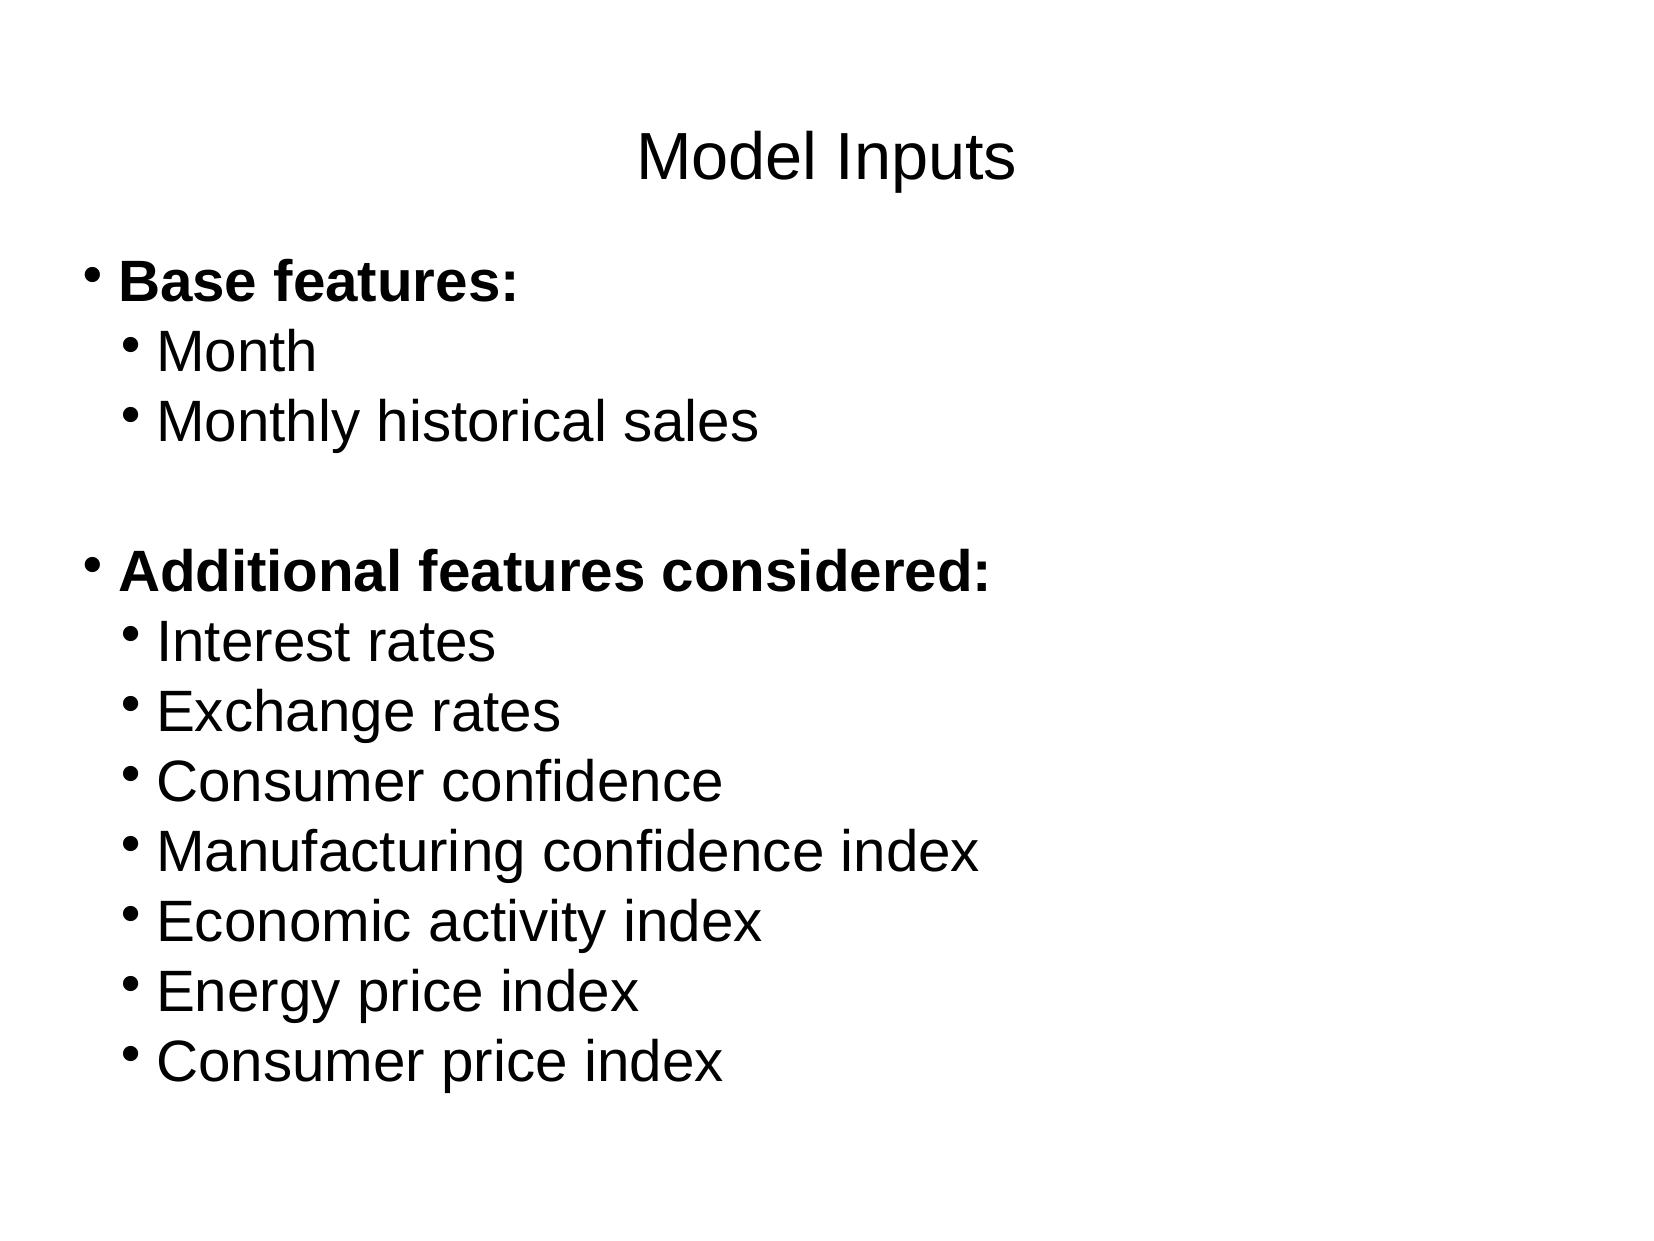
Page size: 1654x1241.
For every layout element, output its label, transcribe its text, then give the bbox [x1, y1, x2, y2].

text_box Model Inputs [82, 49, 1571, 242]
text_box Base features: Month Monthly historical sales Additional features considered: Interest rates Exchange rates Consumer confidence Manufacturing confidence index Economic activity index Energy price index Consumer price index [82, 242, 1571, 1215]
